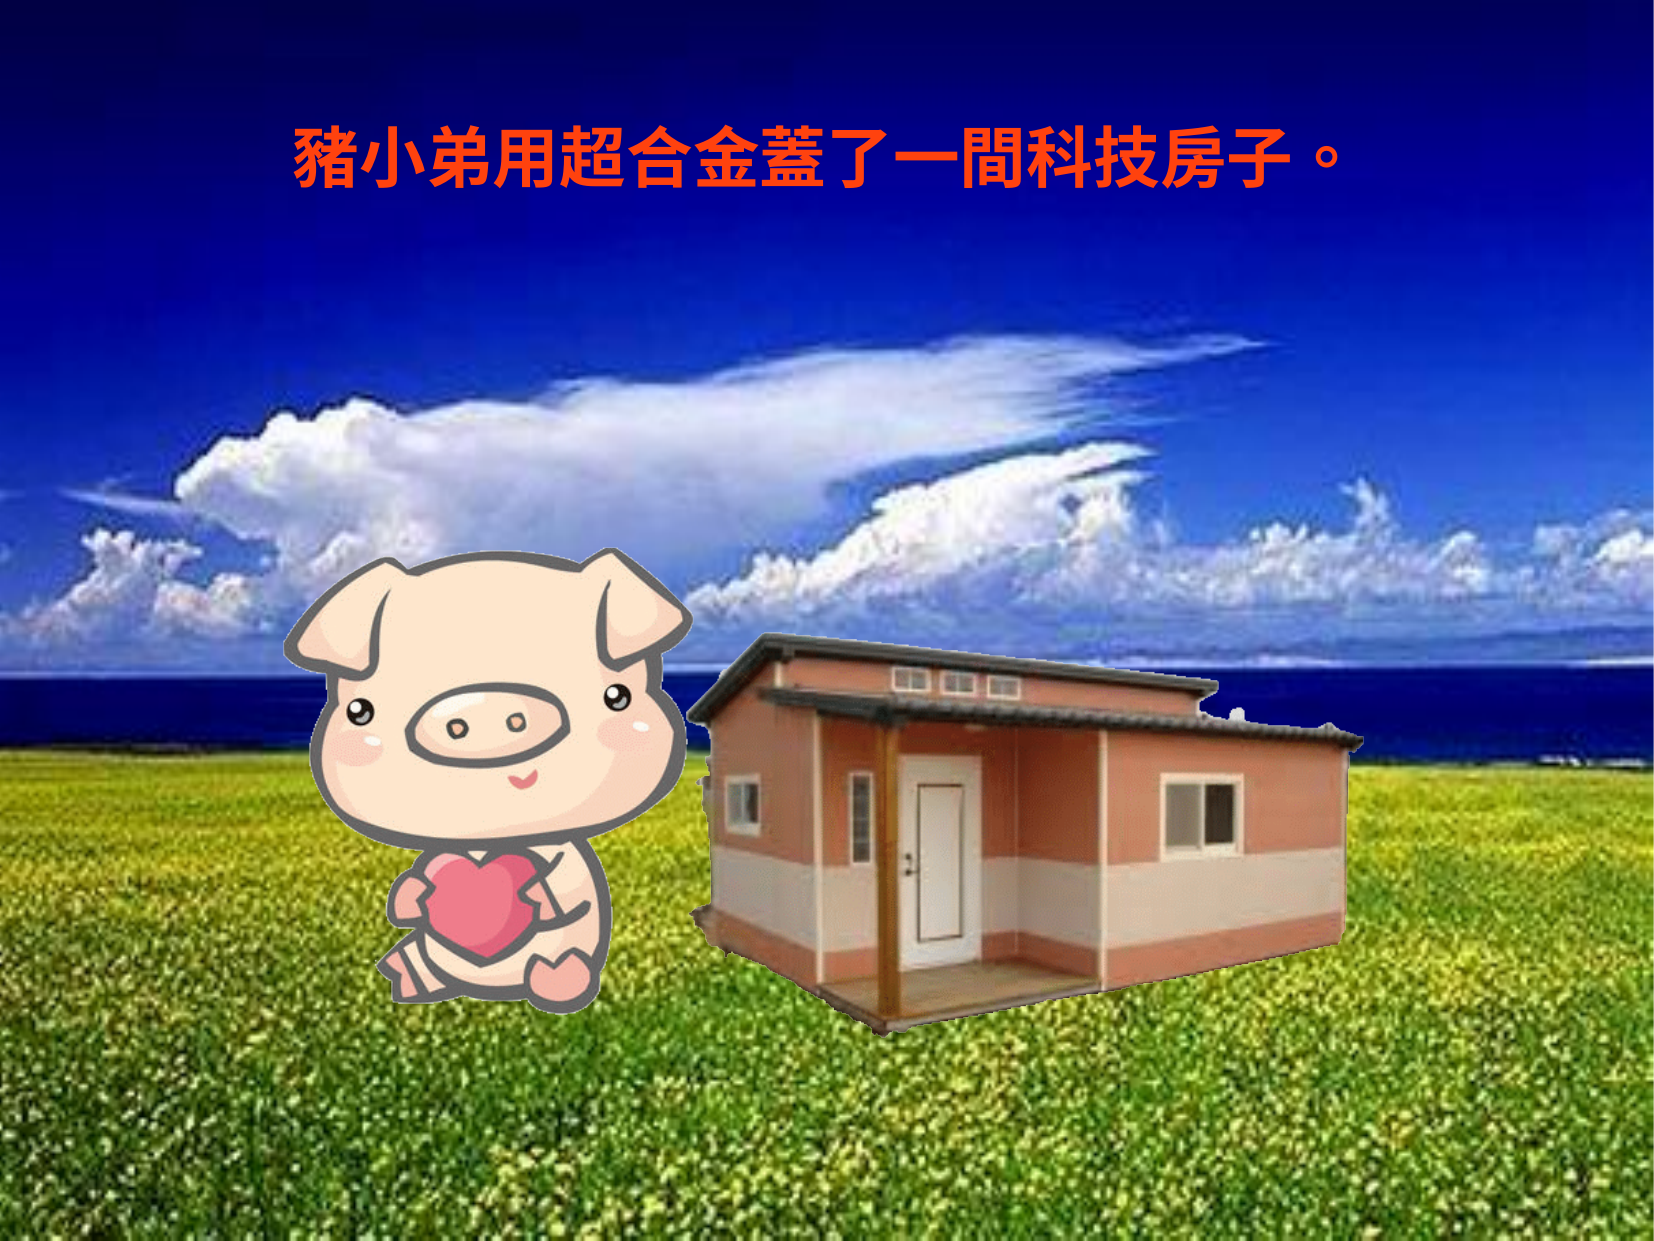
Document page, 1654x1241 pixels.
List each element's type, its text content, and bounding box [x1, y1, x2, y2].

picture [0, 0, 1654, 1241]
title 豬小弟用超合金蓋了一間科技房子。 [82, 49, 1571, 257]
